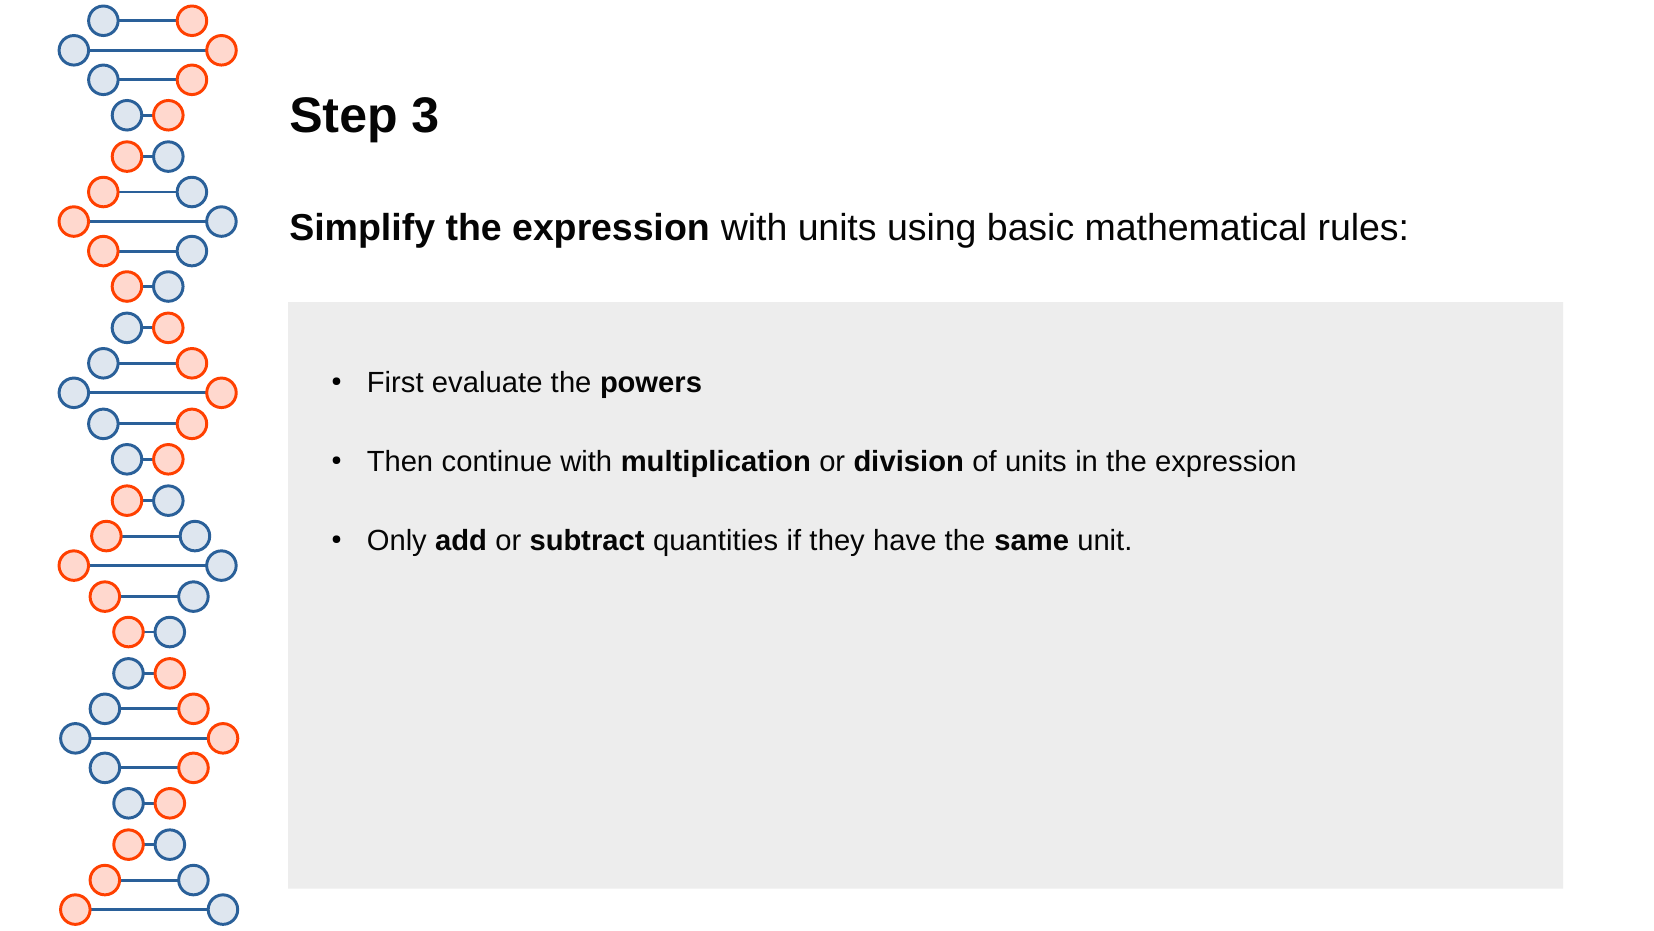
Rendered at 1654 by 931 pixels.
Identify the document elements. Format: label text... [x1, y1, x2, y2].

text_box [288, 302, 1564, 889]
text_box First evaluate the powers Then continue with multiplication or division of units in the expression Only add or subtract quantities if they have the same unit. [316, 342, 1337, 564]
title Step 3 [289, 37, 620, 193]
list Simplify the expression with units using basic mathematical rules: [289, 206, 1576, 263]
